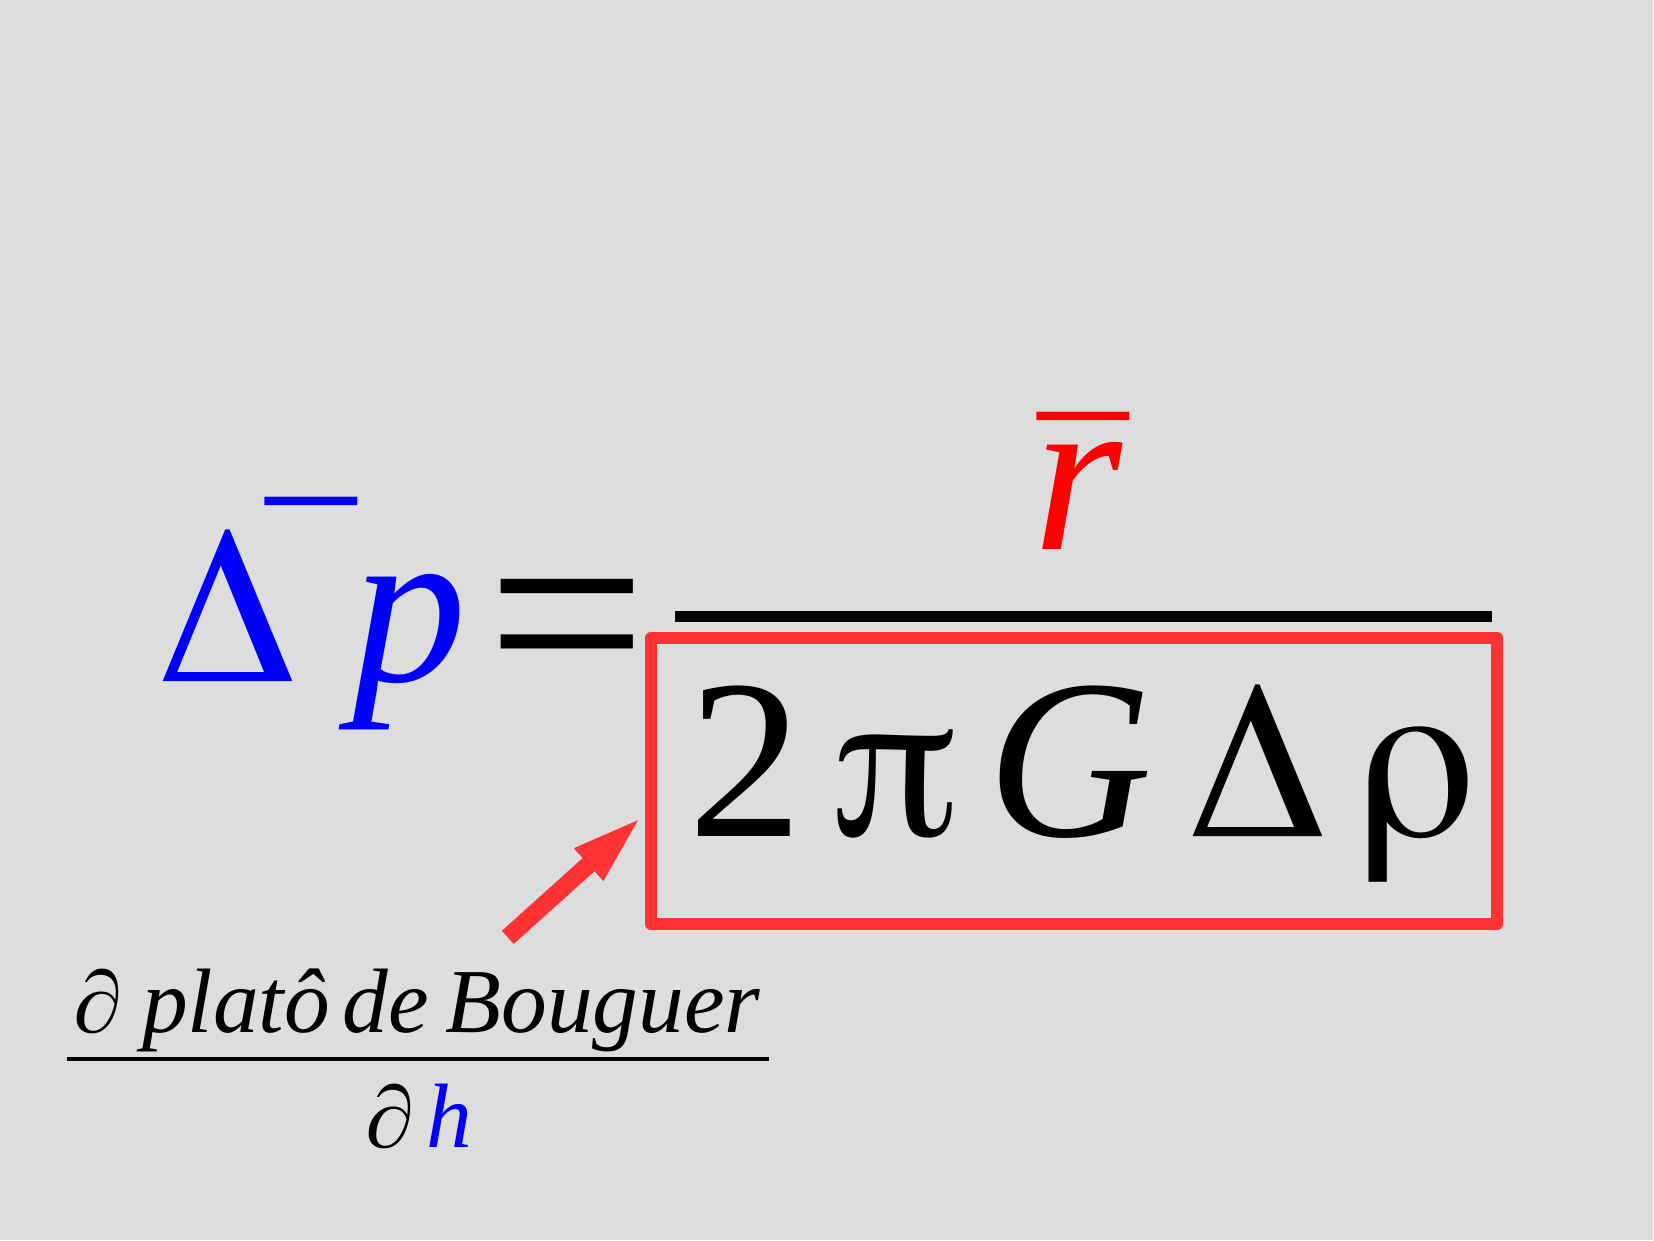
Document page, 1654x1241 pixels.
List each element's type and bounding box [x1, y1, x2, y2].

chart [145, 346, 1510, 893]
chart [56, 950, 782, 1168]
chart [657, 644, 1491, 893]
